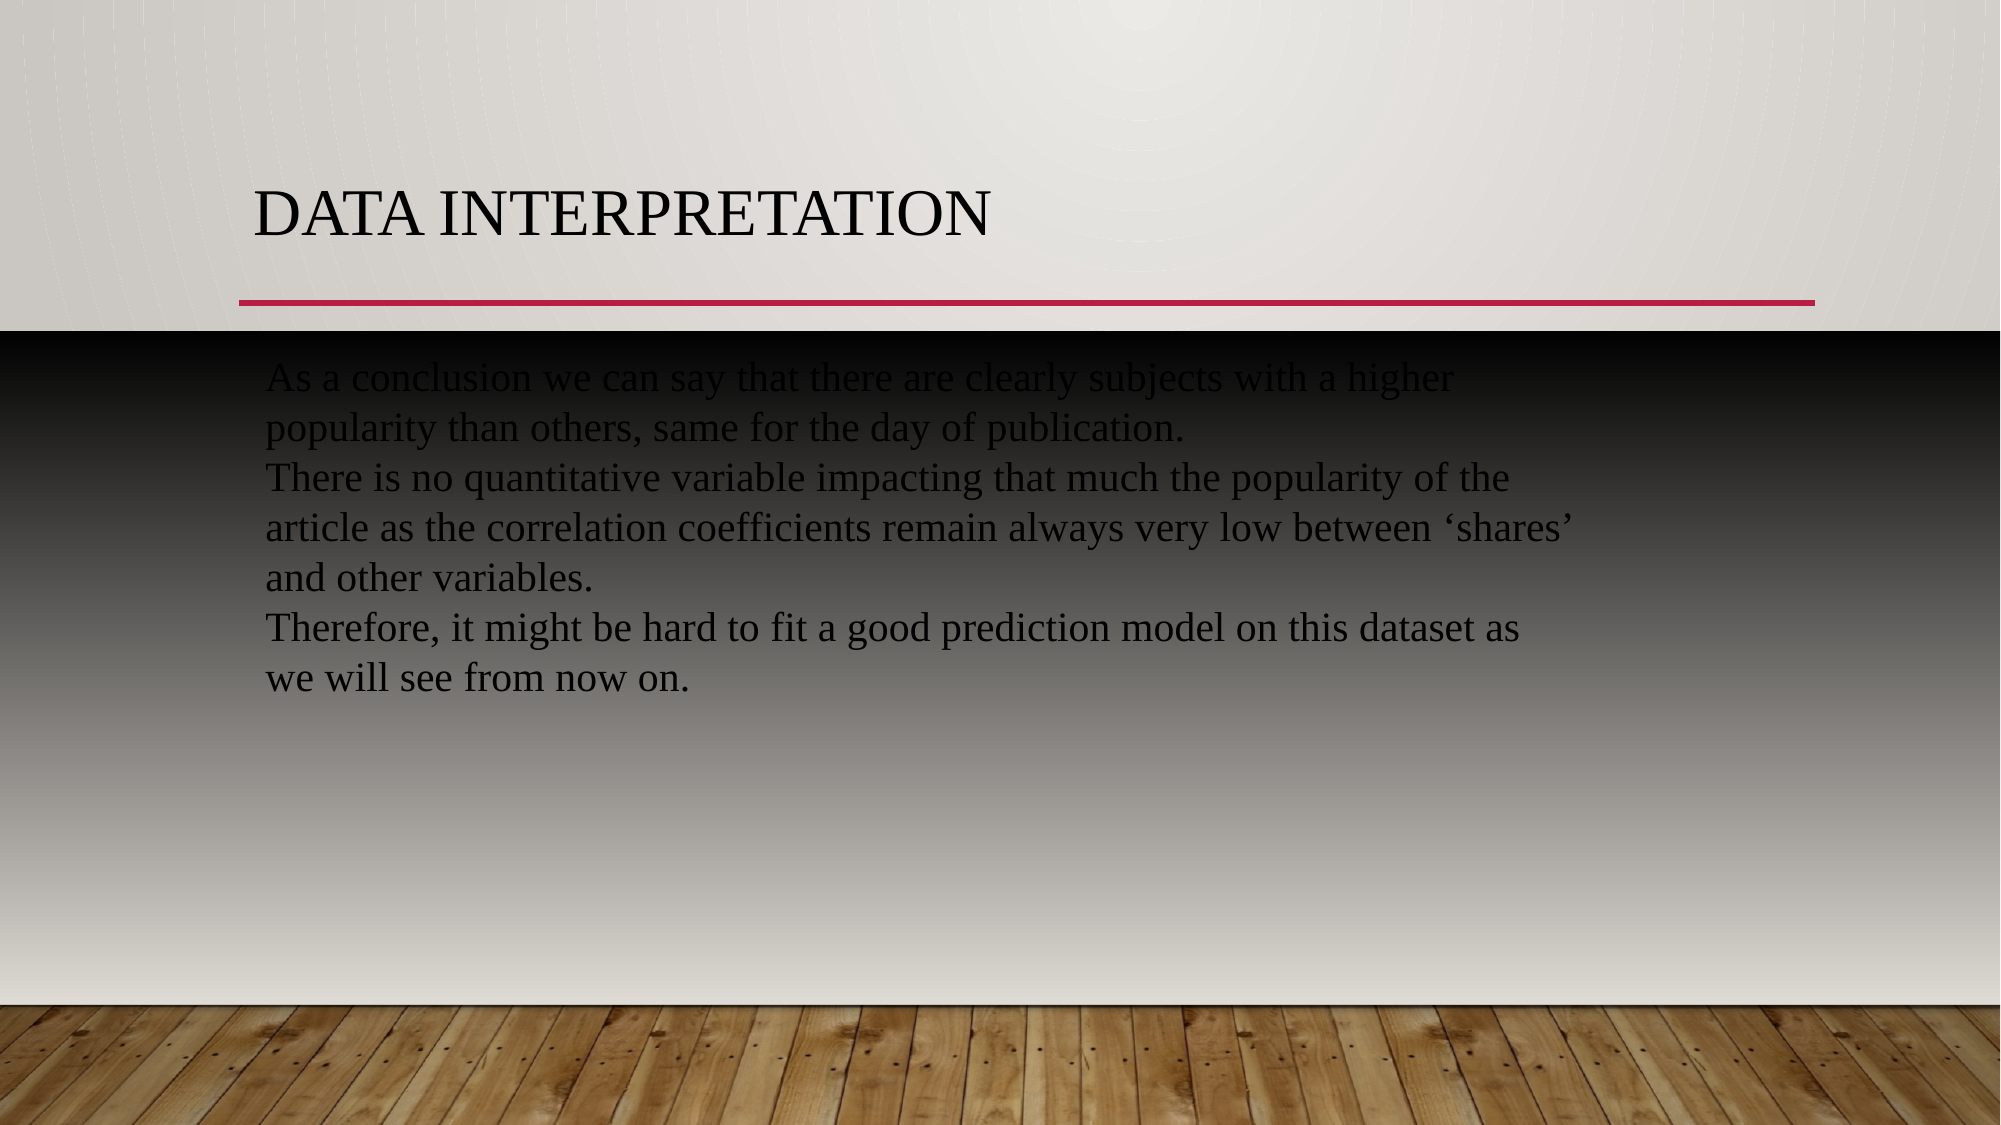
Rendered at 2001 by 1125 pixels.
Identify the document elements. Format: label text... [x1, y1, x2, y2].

title Data interpretation [238, 170, 1814, 343]
text_box As a conclusion we can say that there are clearly subjects with a higher popularity than others, same for the day of publication. There is no quantitative variable impacting that much the popularity of the article as the correlation coefficients remain always very low between ‘shares’ and other variables. Therefore, it might be hard to fit a good prediction model on this dataset as we will see from now on. [250, 342, 1589, 712]
